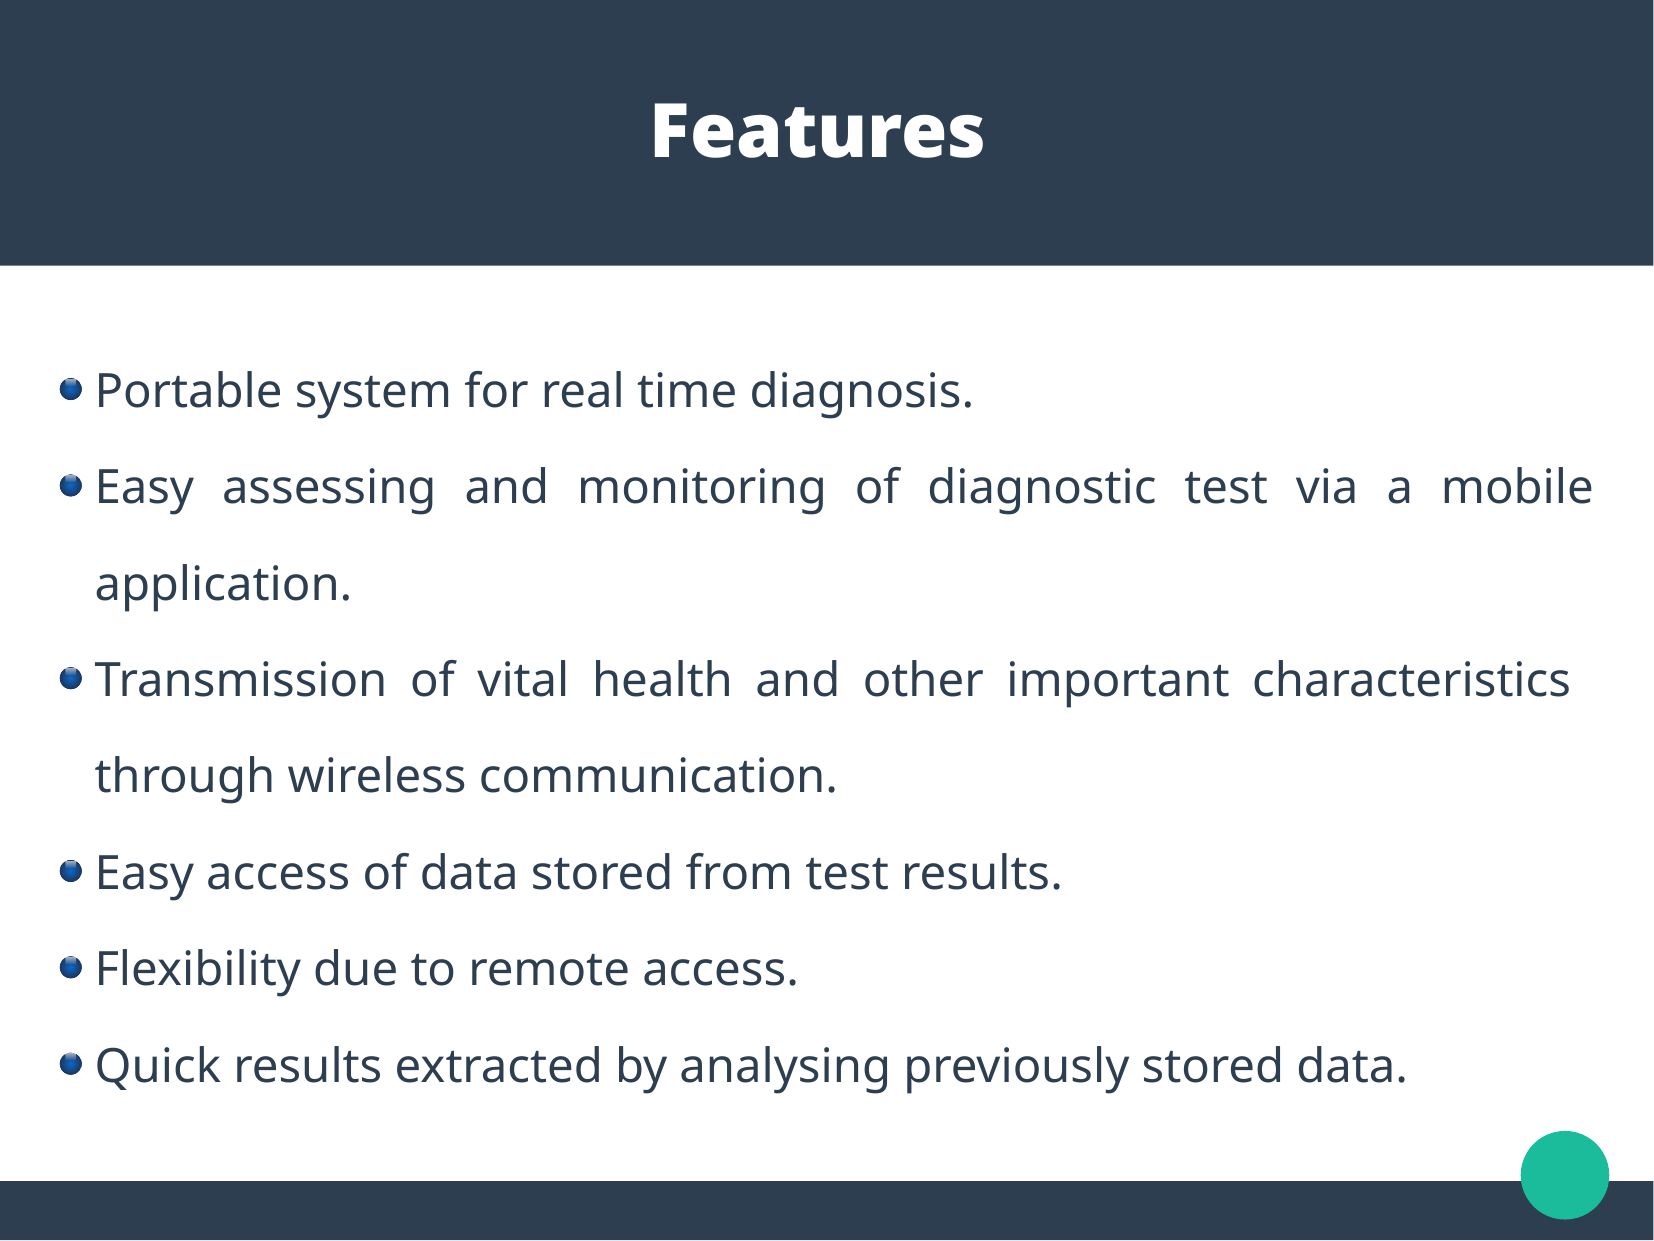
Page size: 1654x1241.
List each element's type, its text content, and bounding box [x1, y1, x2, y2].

subtitle Portable system for real time diagnosis. Easy assessing and monitoring of diagnostic test via a mobile application. Transmission of vital health and other important characteristics through wireless communication. Easy access of data stored from test results. Flexibility due to remote access. Quick results extracted by analysing previously stored data. [59, 324, 1595, 1152]
title Features [59, 49, 1595, 207]
